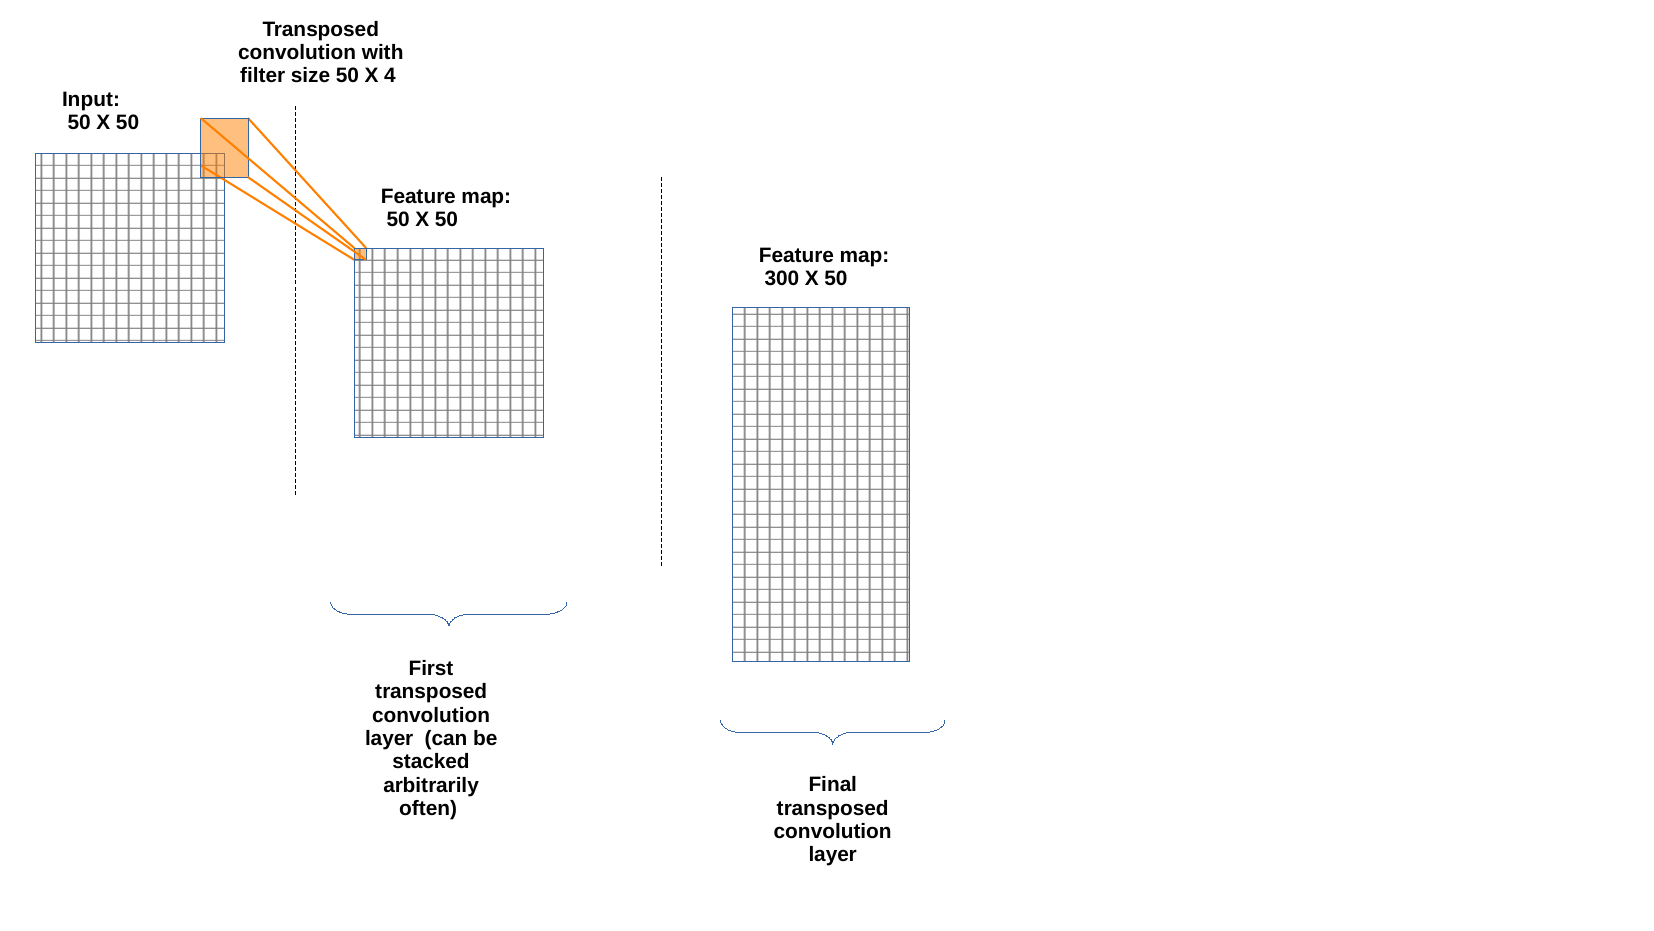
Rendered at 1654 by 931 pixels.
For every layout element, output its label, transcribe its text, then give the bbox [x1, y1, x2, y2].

text_box Transposed convolution with filter size 50 X 4 [216, 9, 426, 95]
text_box First transposed convolution layer (can be stacked arbitrarily often) [342, 649, 520, 828]
text_box Final transposed convolution layer [744, 765, 922, 874]
text_box [732, 307, 910, 662]
text_box [204, 118, 249, 156]
text_box Feature map: 300 X 50 [744, 236, 922, 298]
text_box Feature map: 50 X 50 [366, 177, 544, 239]
text_box [354, 248, 544, 438]
text_box [35, 120, 249, 343]
text_box Input: 50 X 50 [47, 80, 225, 142]
